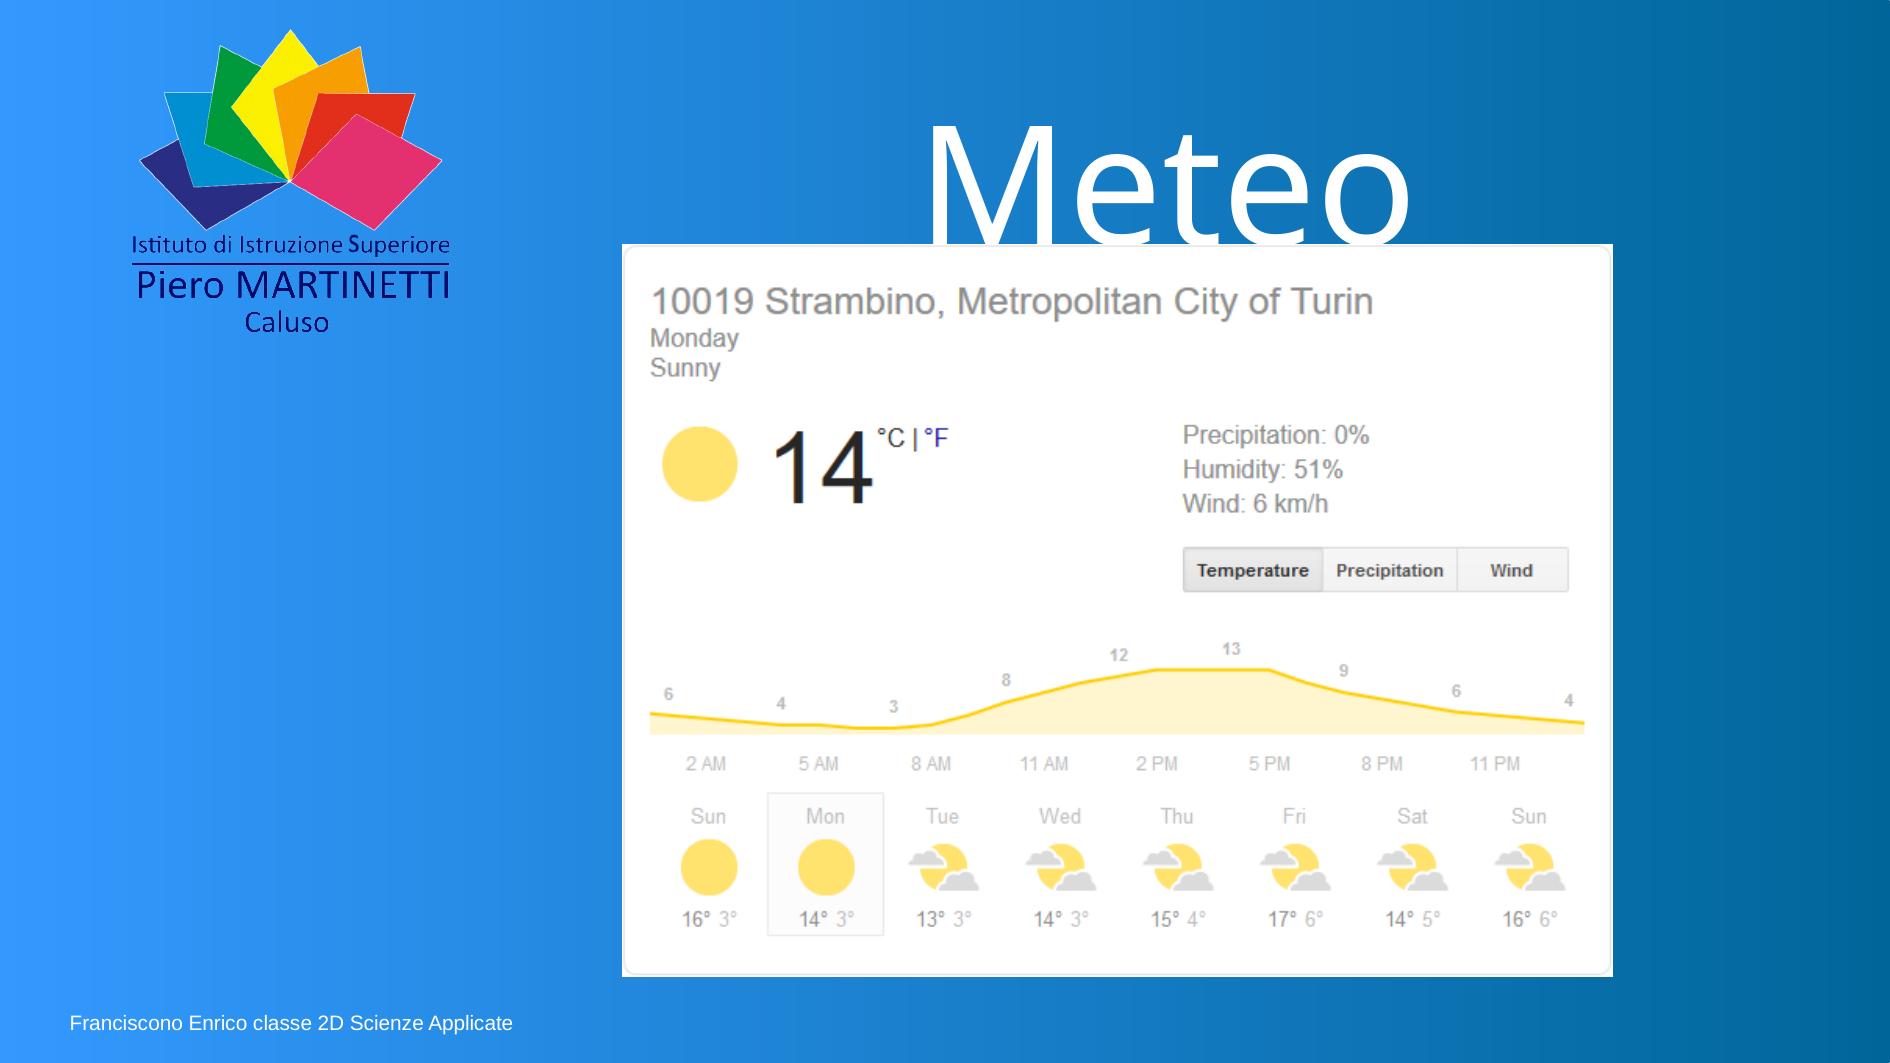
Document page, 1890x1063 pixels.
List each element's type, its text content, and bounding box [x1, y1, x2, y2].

text_box Meteo [591, 59, 1760, 268]
text_box Franciscono Enrico classe 2D Scienze Applicate [54, 1004, 628, 1063]
picture [622, 244, 1613, 977]
picture [0, 23, 591, 355]
